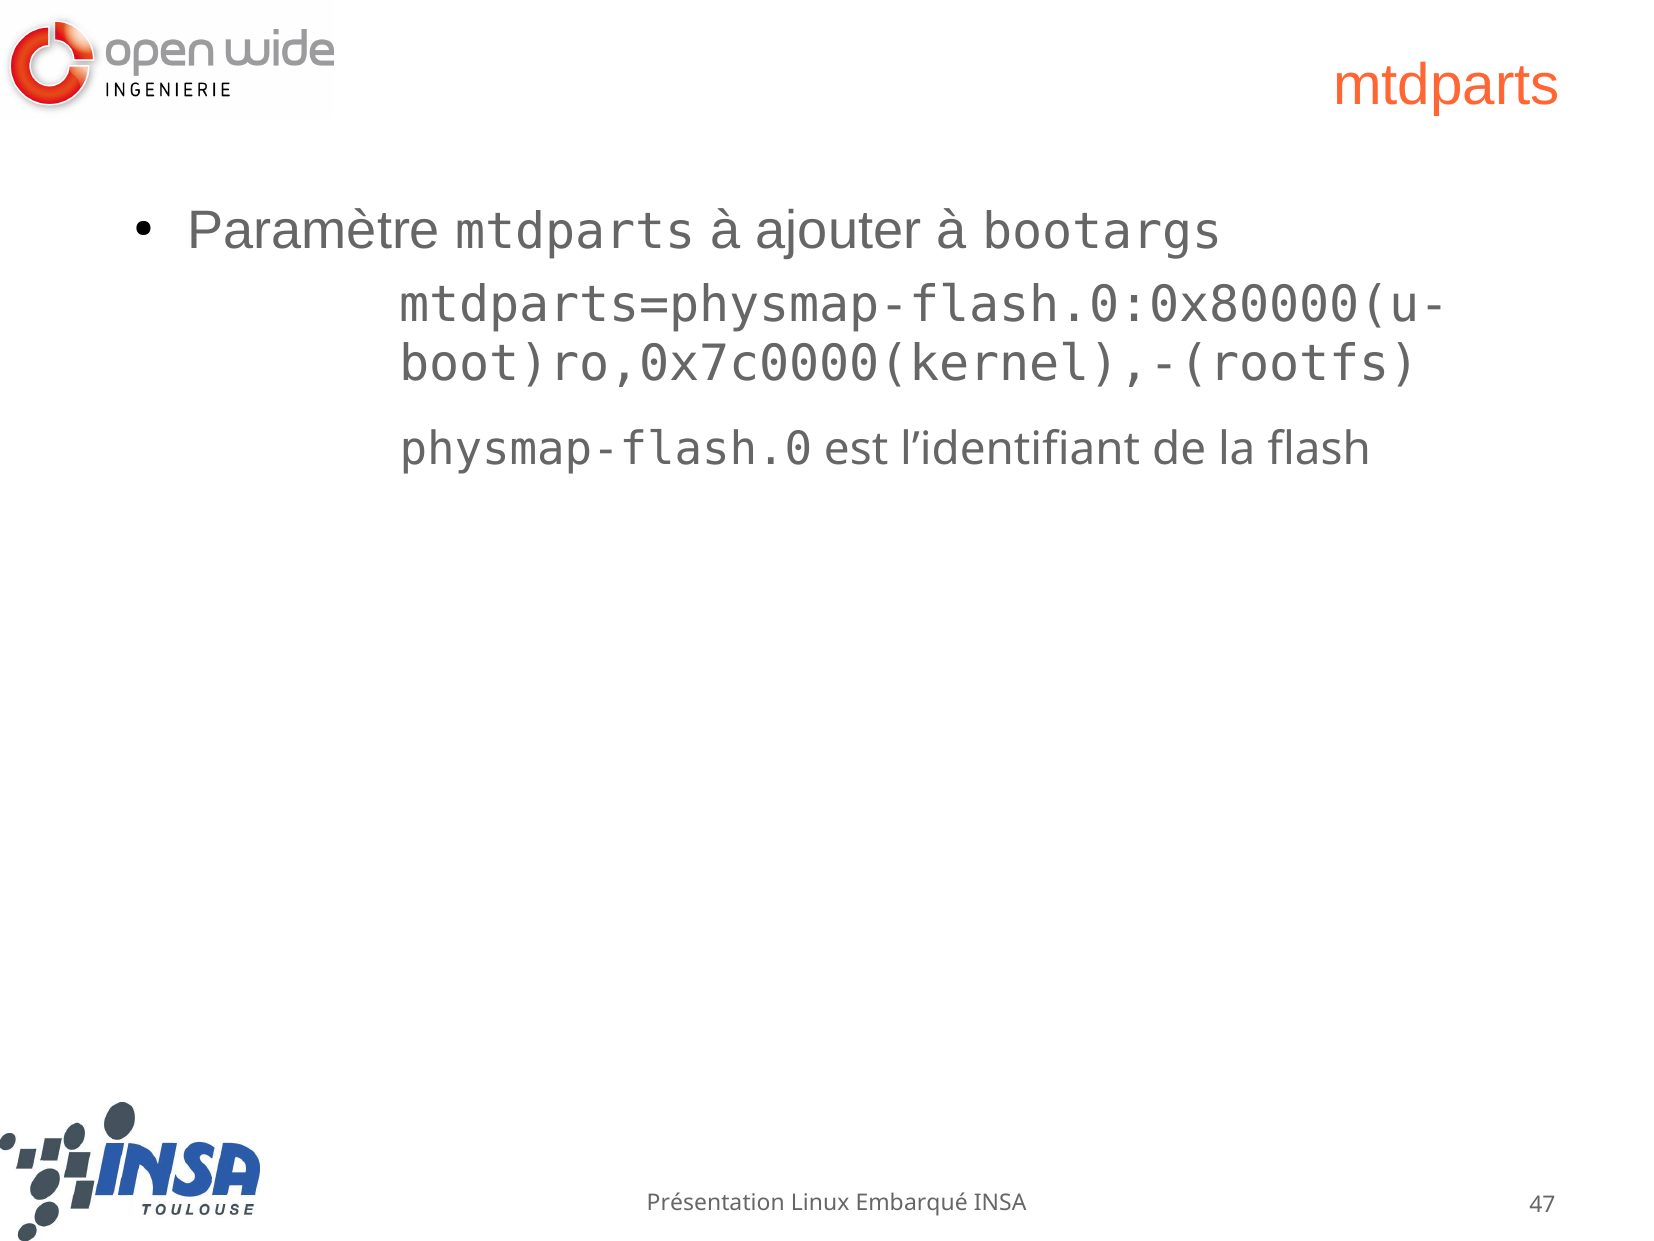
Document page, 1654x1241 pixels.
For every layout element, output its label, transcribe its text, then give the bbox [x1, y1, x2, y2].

picture [0, 1102, 260, 1241]
title mtdparts [602, 12, 1561, 157]
picture [0, 0, 334, 119]
list Paramètre mtdparts à ajouter à bootargs mtdparts=physmap-flash.0:0x80000(u-boot)ro,0x7c0000(kernel),-(rootfs) physmap-flash.0 est l’identifiant de la flash [116, 199, 1529, 1070]
